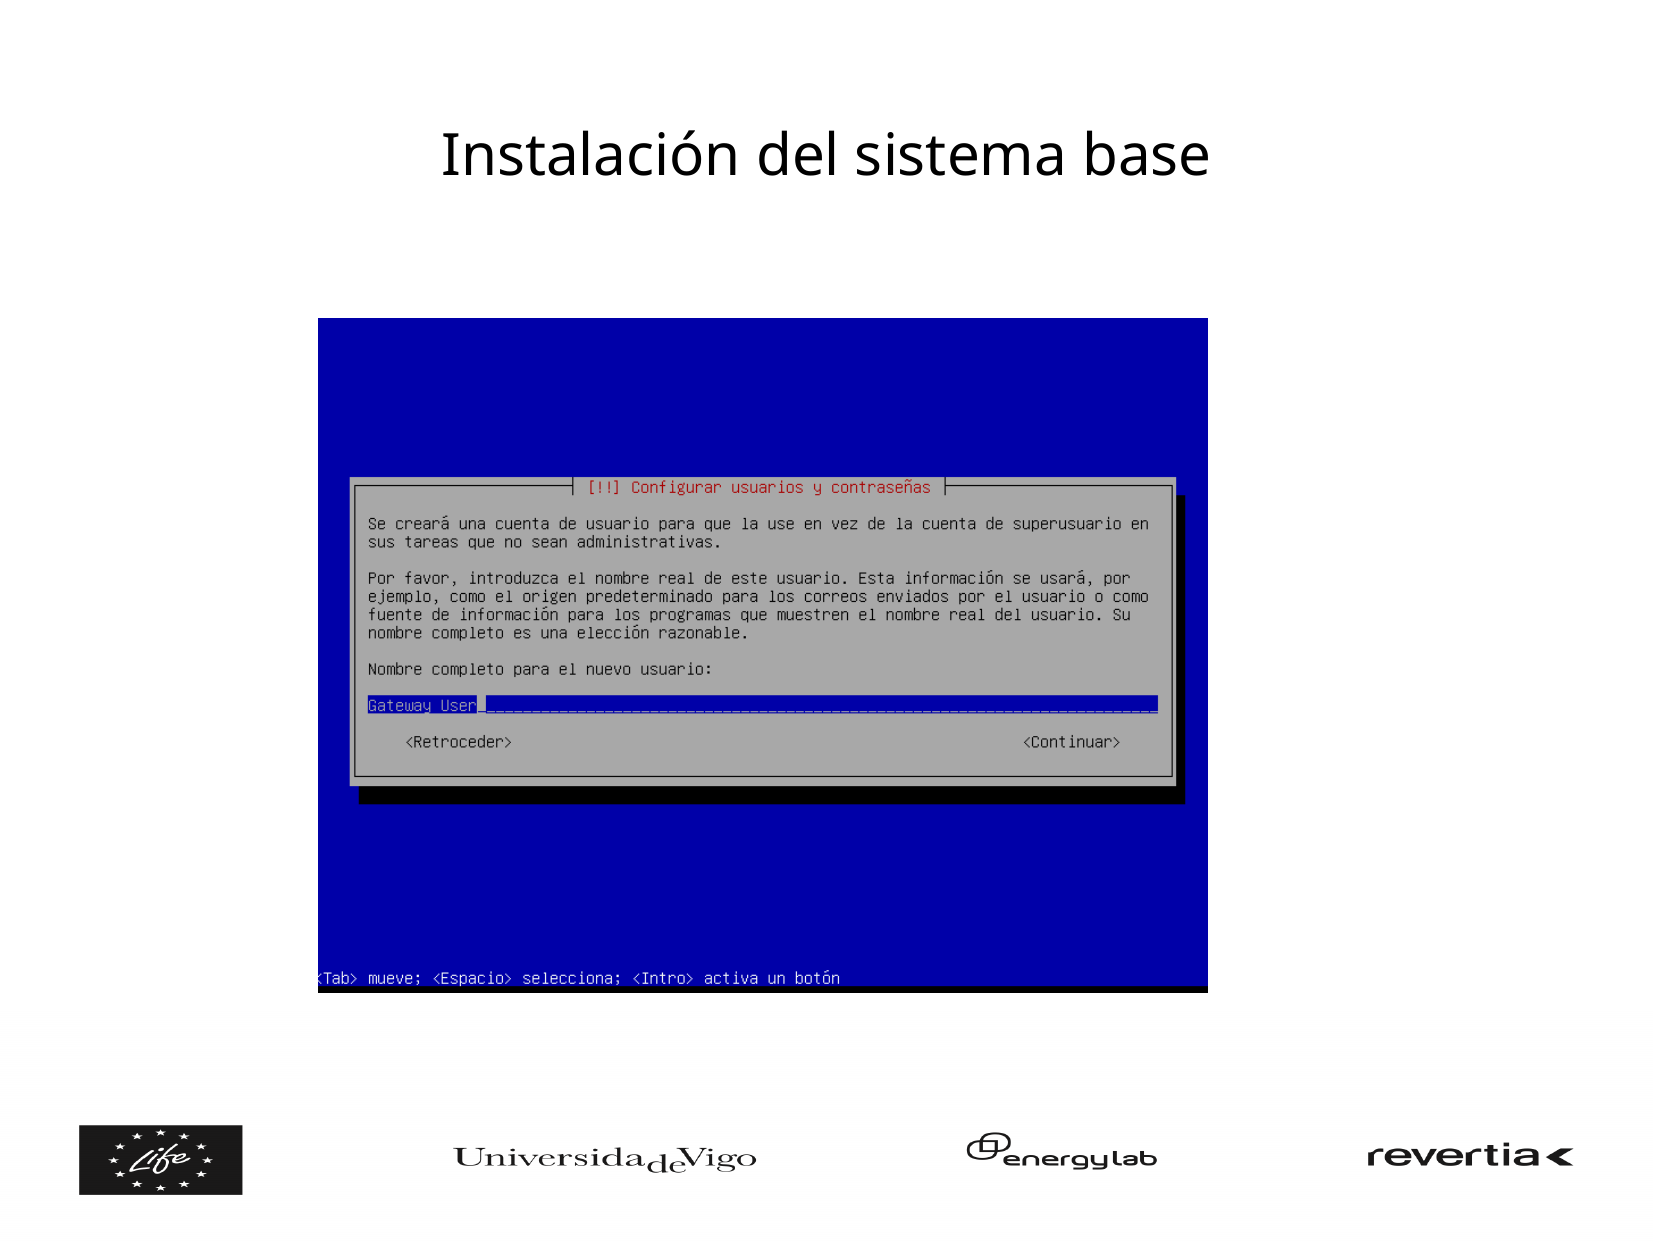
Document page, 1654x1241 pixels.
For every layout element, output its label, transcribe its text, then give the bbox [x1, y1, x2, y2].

picture [0, 1009, 1654, 1241]
title Instalación del sistema base [82, 49, 1571, 257]
picture [318, 318, 1208, 993]
